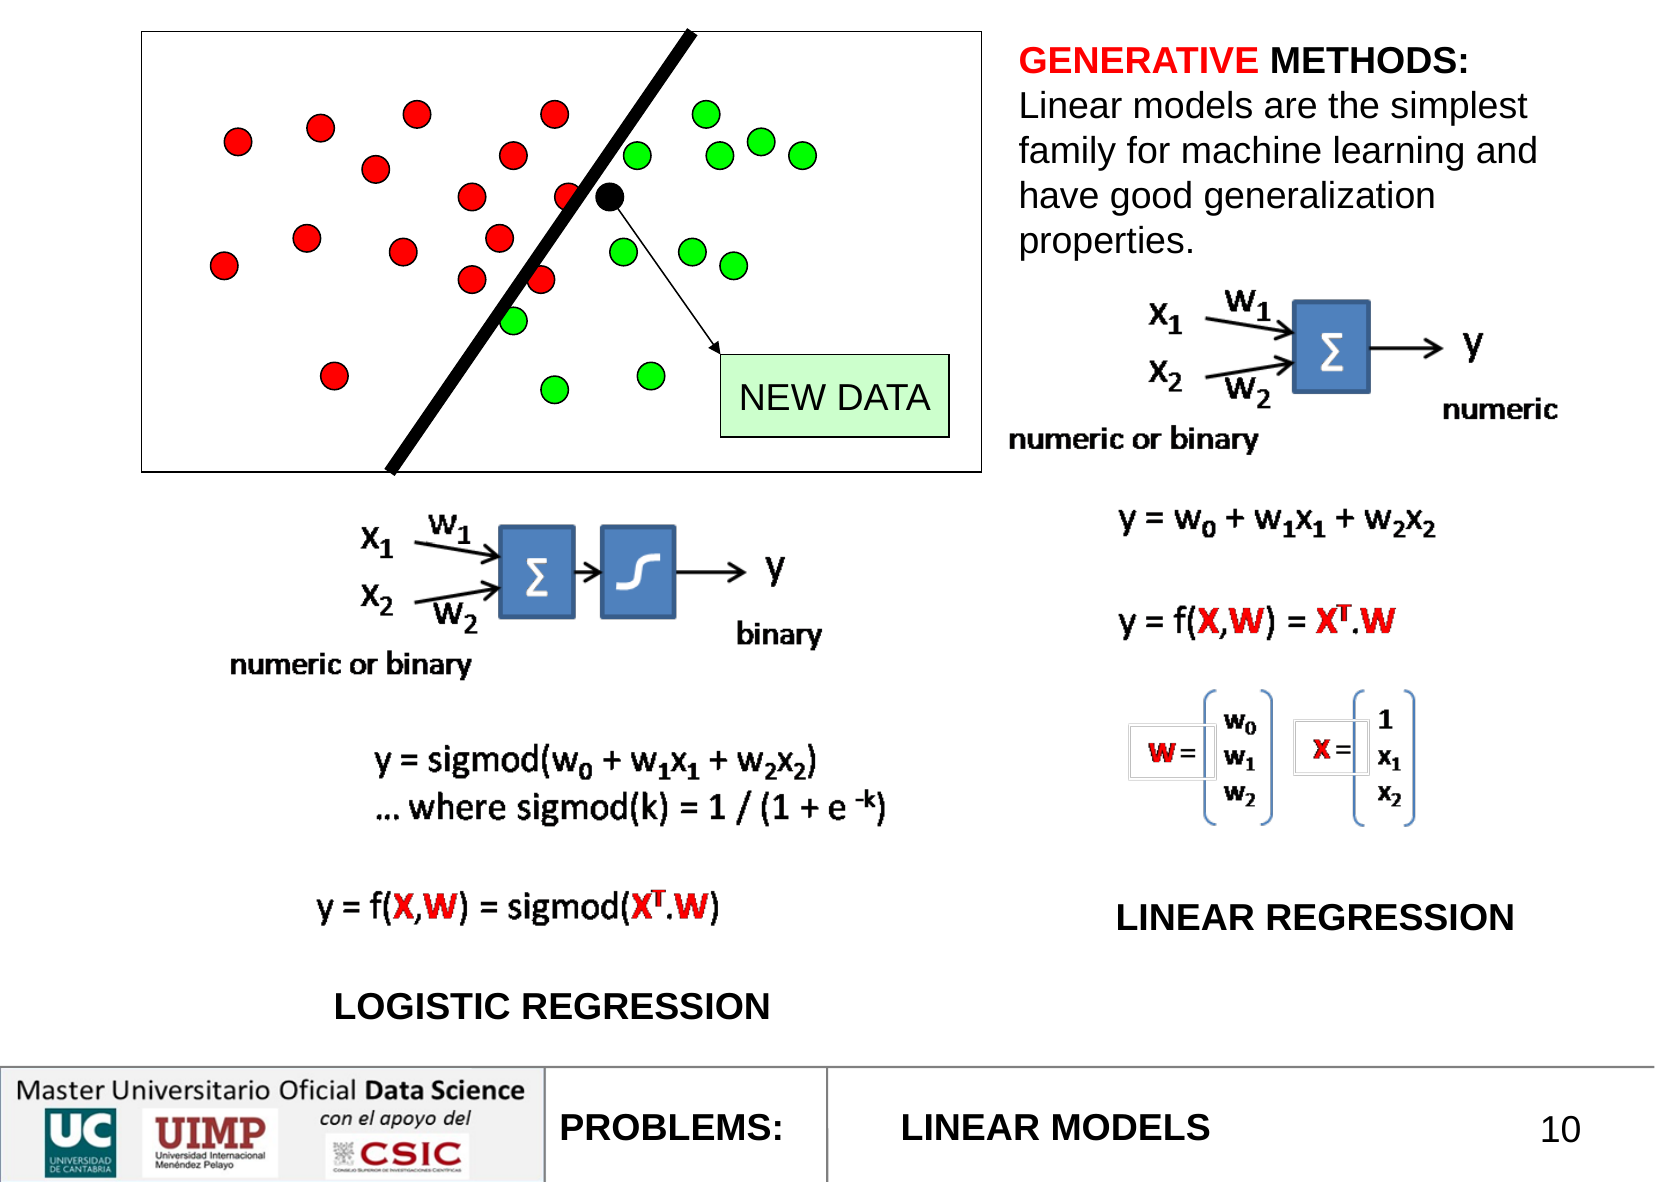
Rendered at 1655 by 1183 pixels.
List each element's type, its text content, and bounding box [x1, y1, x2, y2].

picture [986, 253, 1579, 851]
text_box [398, 31, 982, 473]
text_box <number> [1474, 1095, 1597, 1159]
picture [0, 1068, 543, 1182]
text_box LINEAR REGRESSION [1100, 885, 1536, 943]
picture [208, 490, 910, 975]
text_box LOGISTIC REGRESSION [318, 974, 815, 1074]
text_box GENERATIVE METHODS: Linear models are the simplest family for machine learning and have good generalization properties. [1003, 28, 1607, 254]
text_box LINEAR MODELS [885, 1095, 1486, 1148]
text_box NEW DATA [720, 354, 950, 437]
text_box [141, 31, 684, 473]
picture [546, 1074, 550, 1182]
